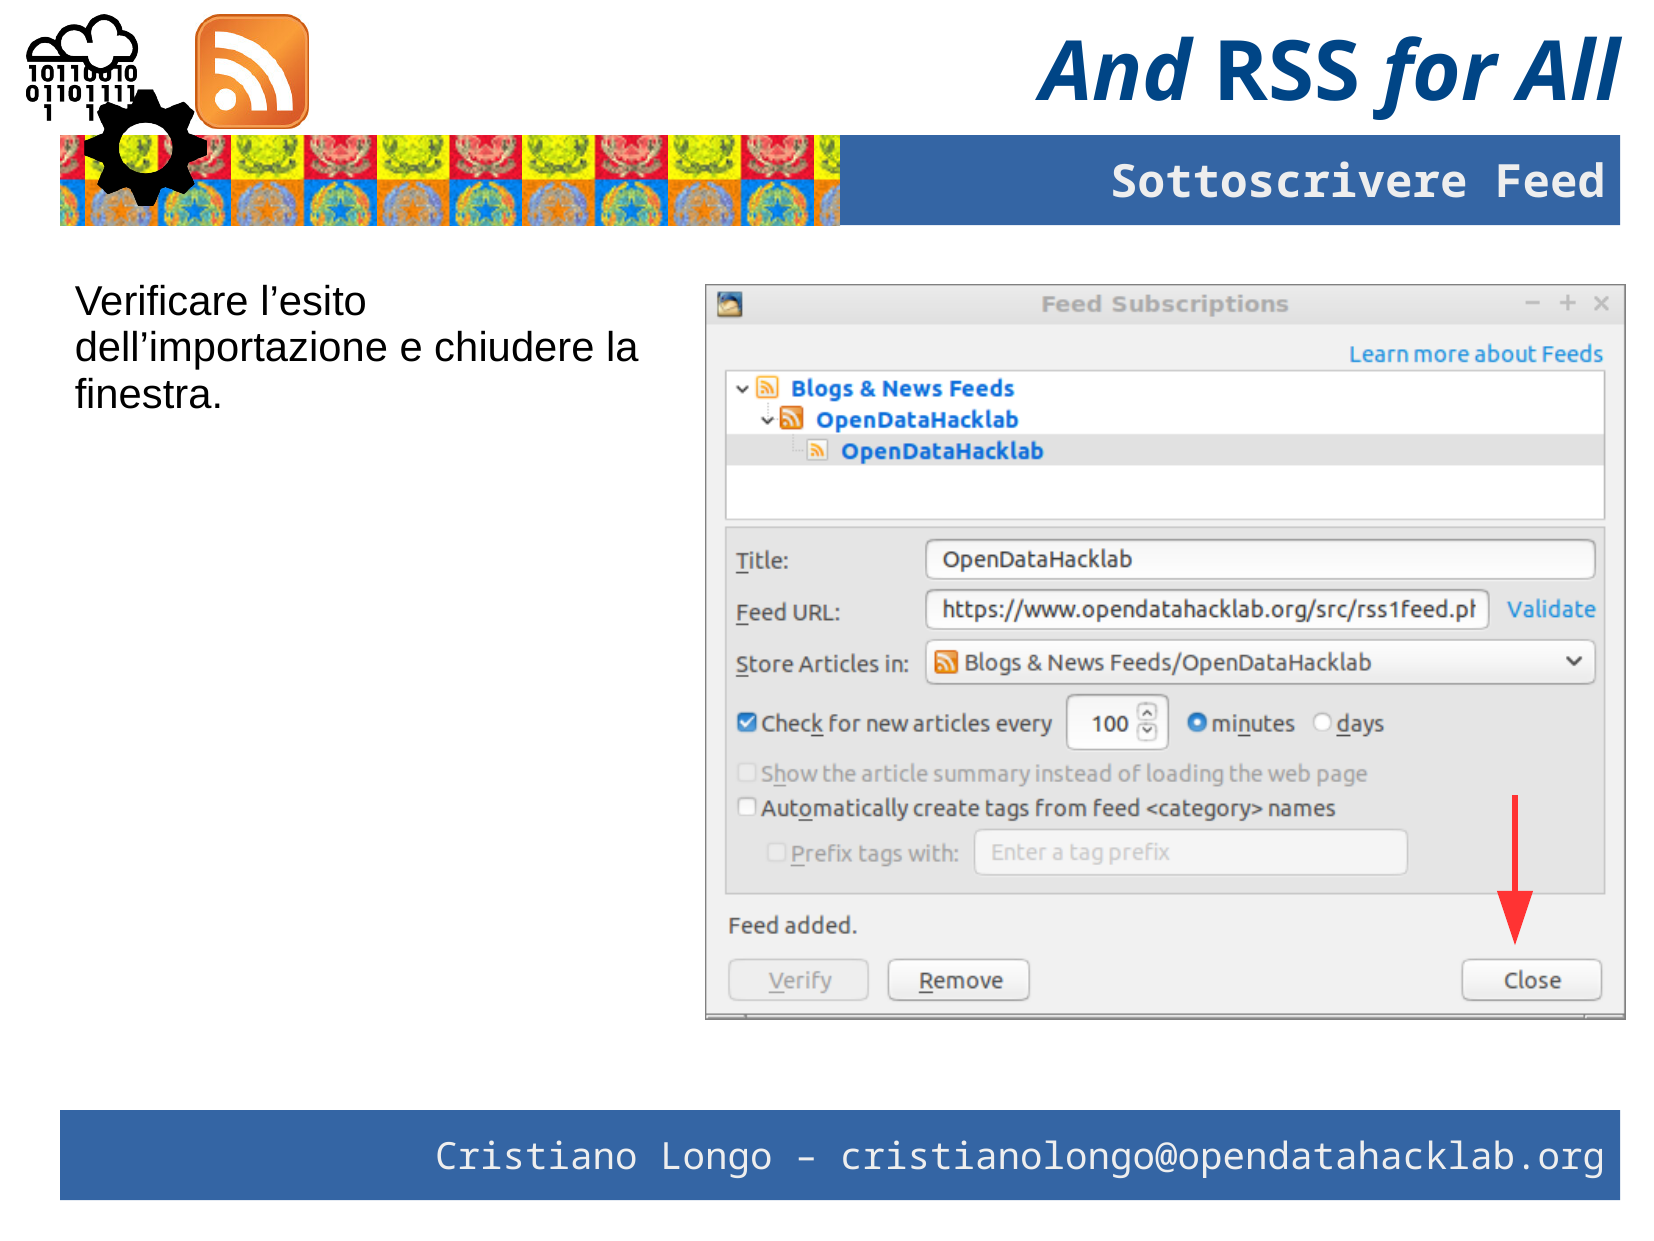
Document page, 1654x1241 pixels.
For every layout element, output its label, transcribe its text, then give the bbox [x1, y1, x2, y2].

text_box Verificare l’esito dell’importazione e chiudere la finestra. [60, 270, 661, 661]
picture [705, 284, 1626, 1020]
picture [26, 14, 309, 206]
text_box Cristiano Longo – cristianolongo@opendatahacklab.org [60, 1110, 1621, 1201]
text_box [60, 135, 840, 226]
text_box And RSS for All [870, 4, 1636, 214]
text_box Sottoscrivere Feed [840, 135, 1621, 226]
